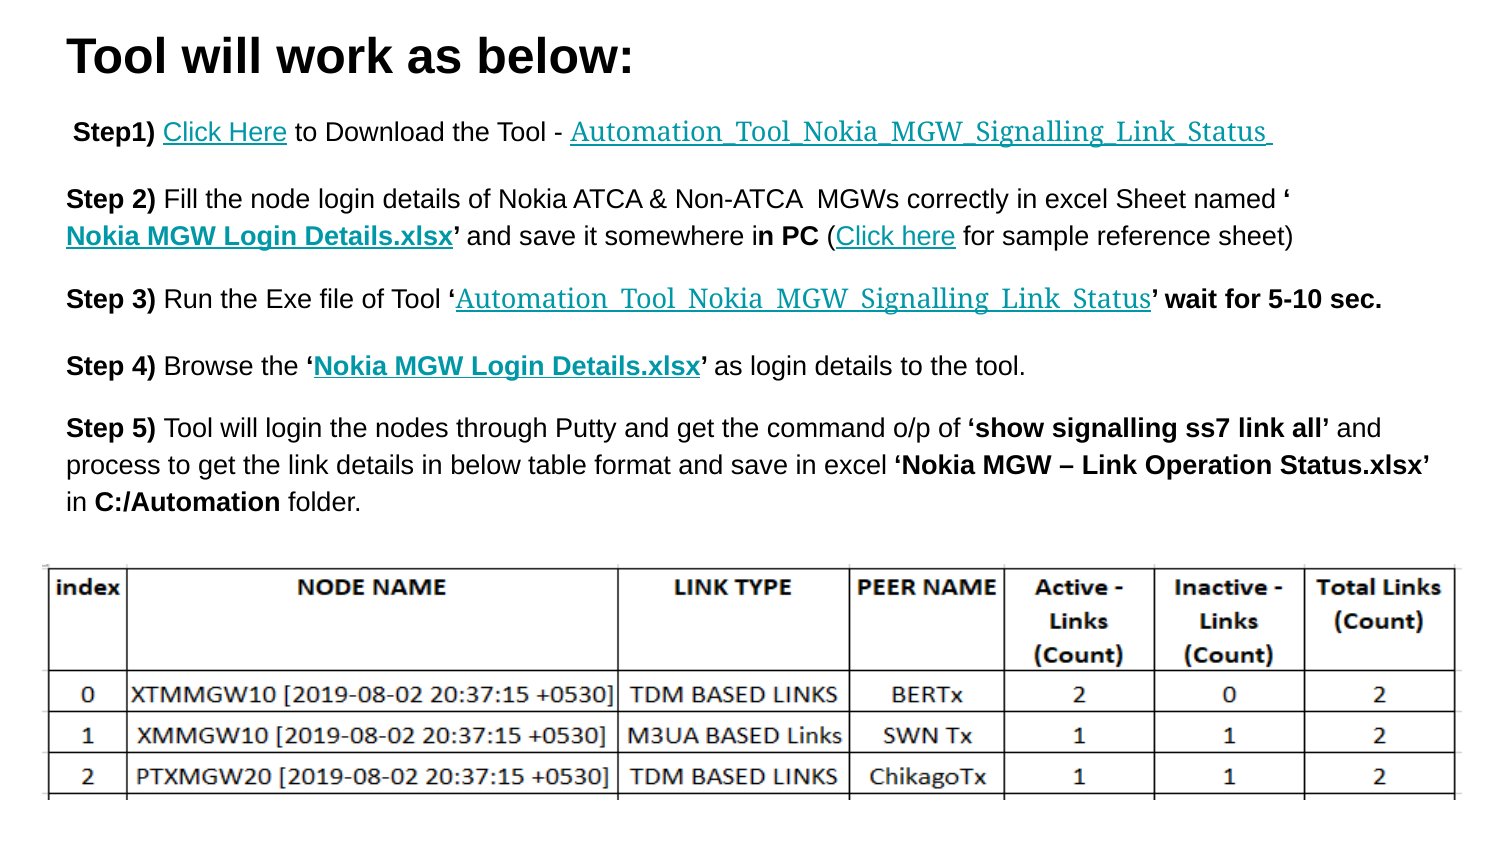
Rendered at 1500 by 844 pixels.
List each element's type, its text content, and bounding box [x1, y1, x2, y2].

picture [42, 564, 1462, 800]
list Tool will work as below: Step1) Click Here to Download the Tool - Automation_Tool_Nokia_MGW_Signalling_Link_Status Step 2) Fill the node login details of Nokia ATCA & Non-ATCA MGWs correctly in excel Sheet named ‘Nokia MGW Login Details.xlsx’ and save it somewhere in PC (Click here for sample reference sheet) Step 3) Run the Exe file of Tool ‘Automation_Tool_Nokia_MGW_Signalling_Link_Status’ wait for 5-10 sec. Step 4) Browse the ‘Nokia MGW Login Details.xlsx’ as login details to the tool. Step 5) Tool will login the nodes through Putty and get the command o/p of ‘show signalling ss7 link all’ and process to get the link details in below table format and save in excel ‘Nokia MGW – Link Operation Status.xlsx’ in C:/Automation folder. [51, 0, 1449, 564]
